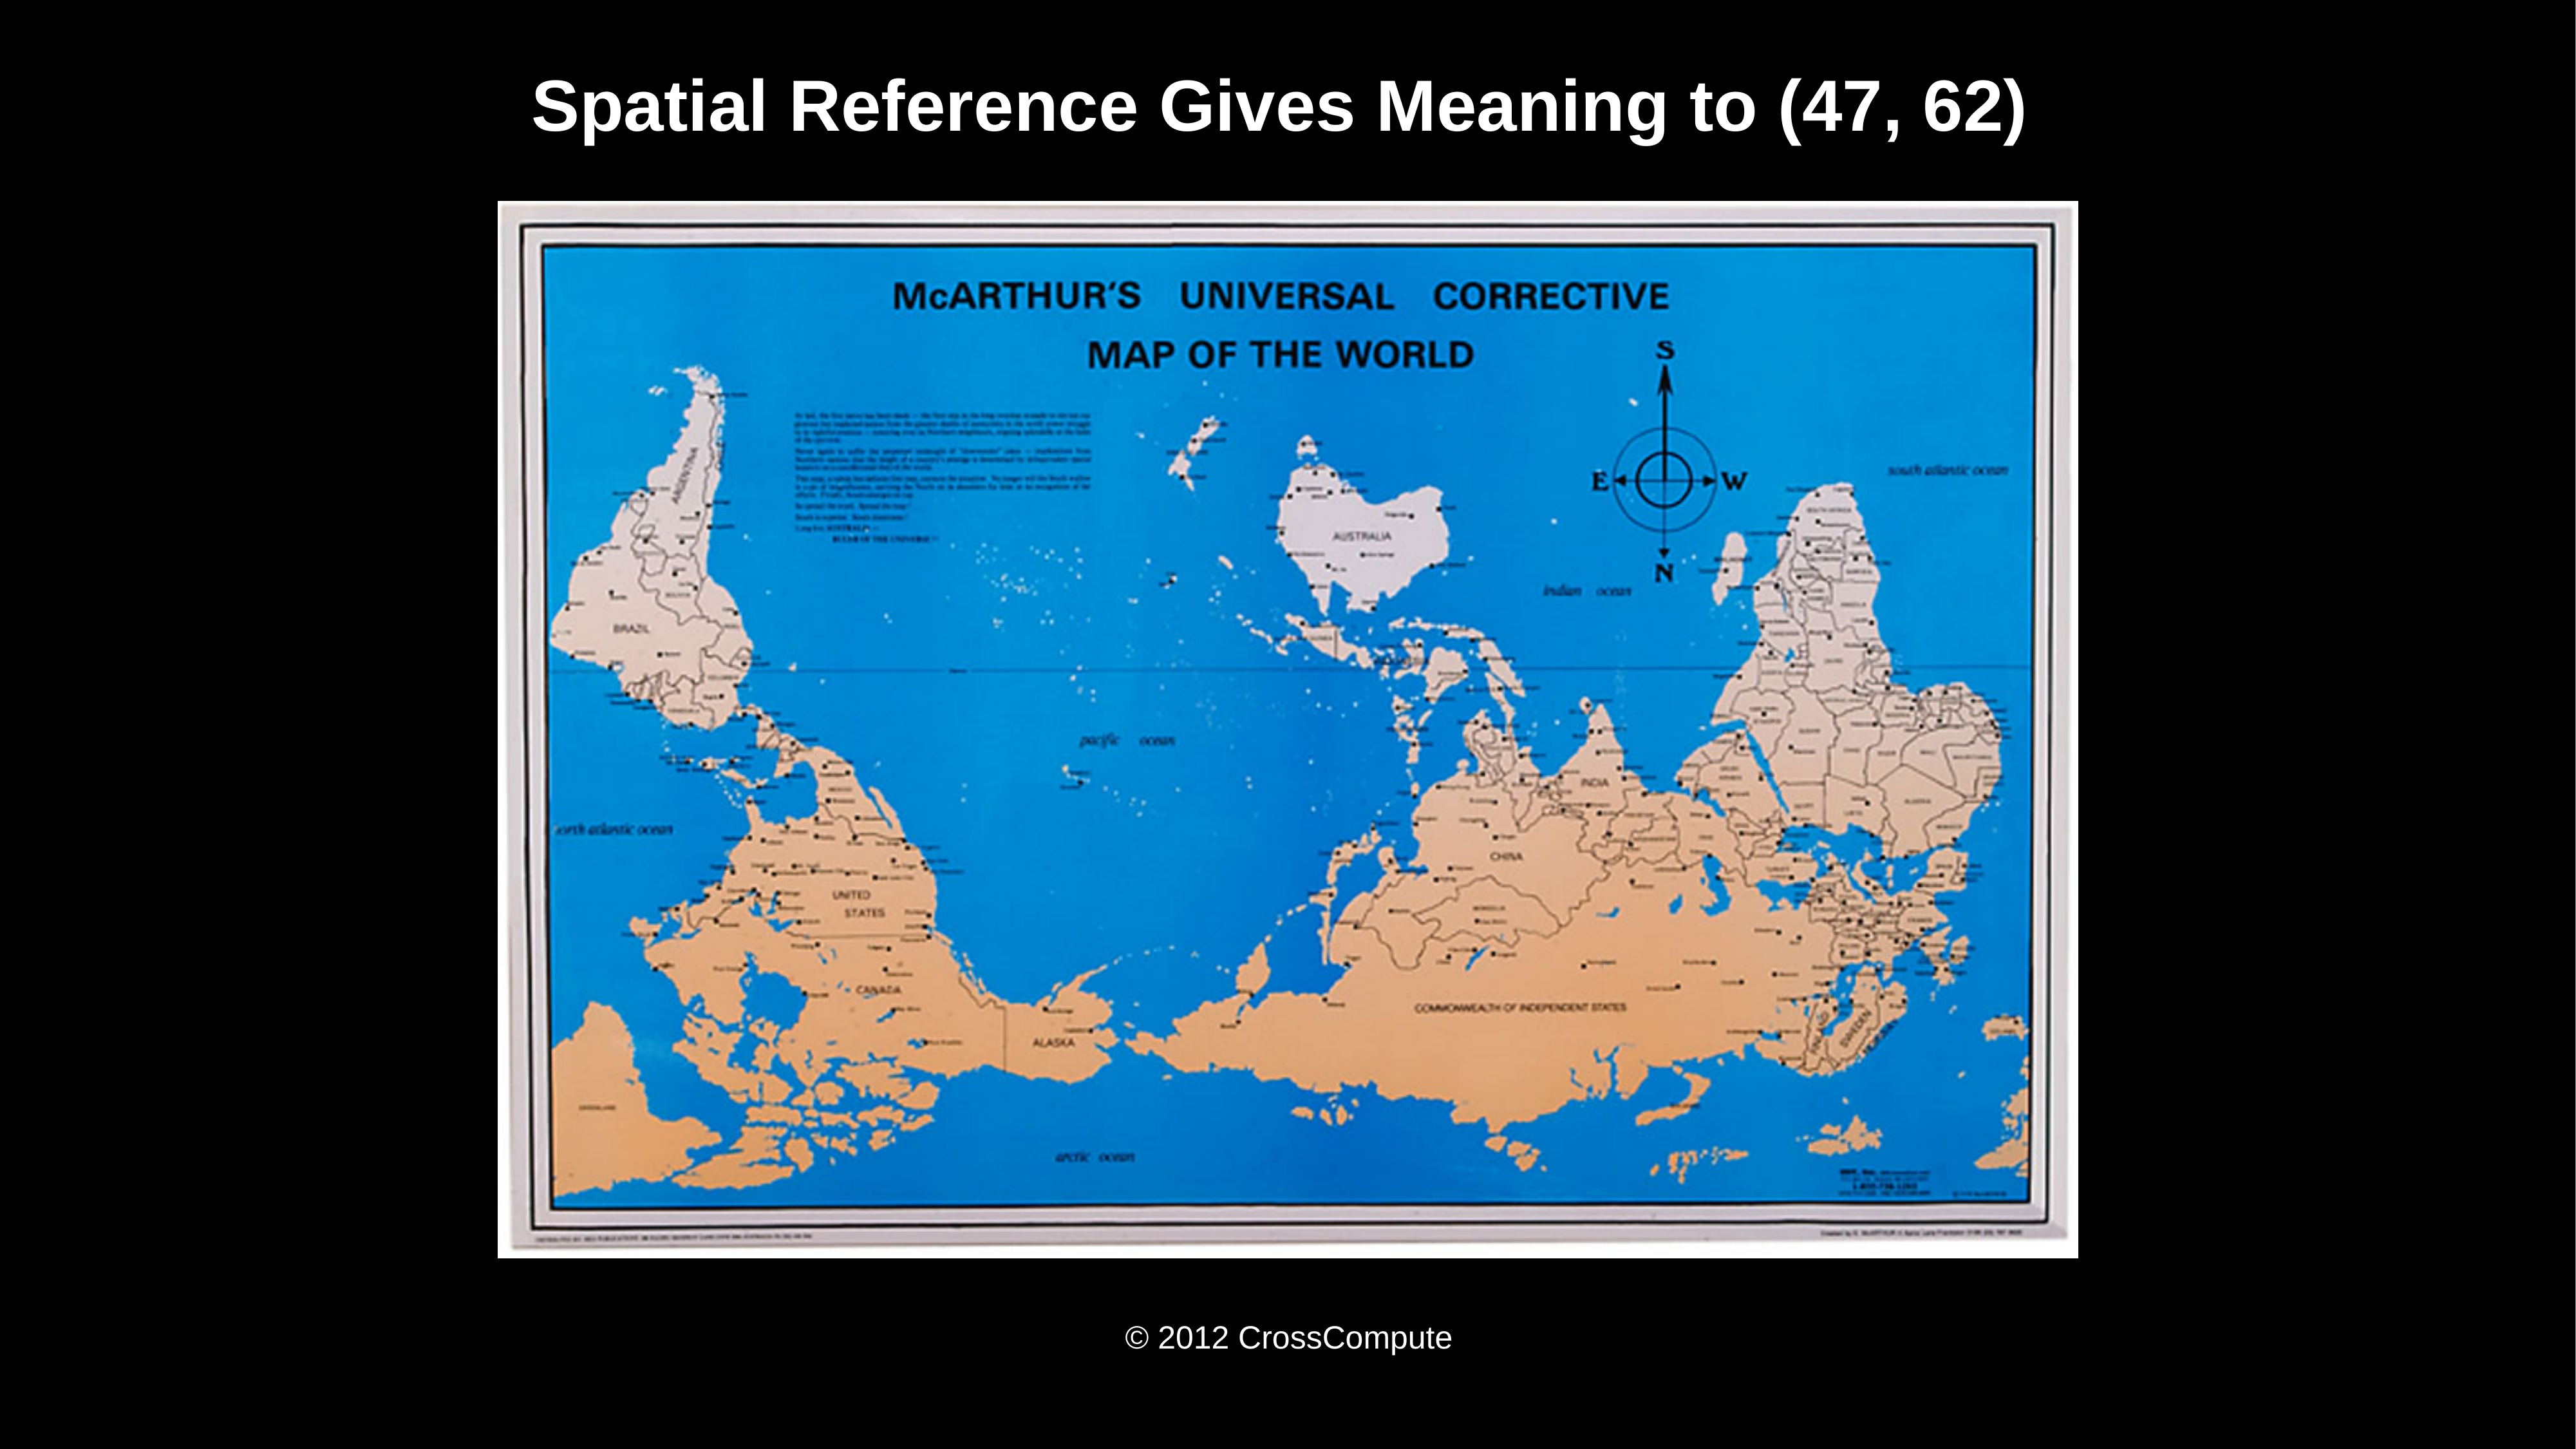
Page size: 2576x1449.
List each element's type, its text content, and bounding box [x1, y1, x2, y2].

picture [498, 201, 2078, 1258]
title Spatial Reference Gives Meaning to (47, 62) [72, 19, 2488, 193]
